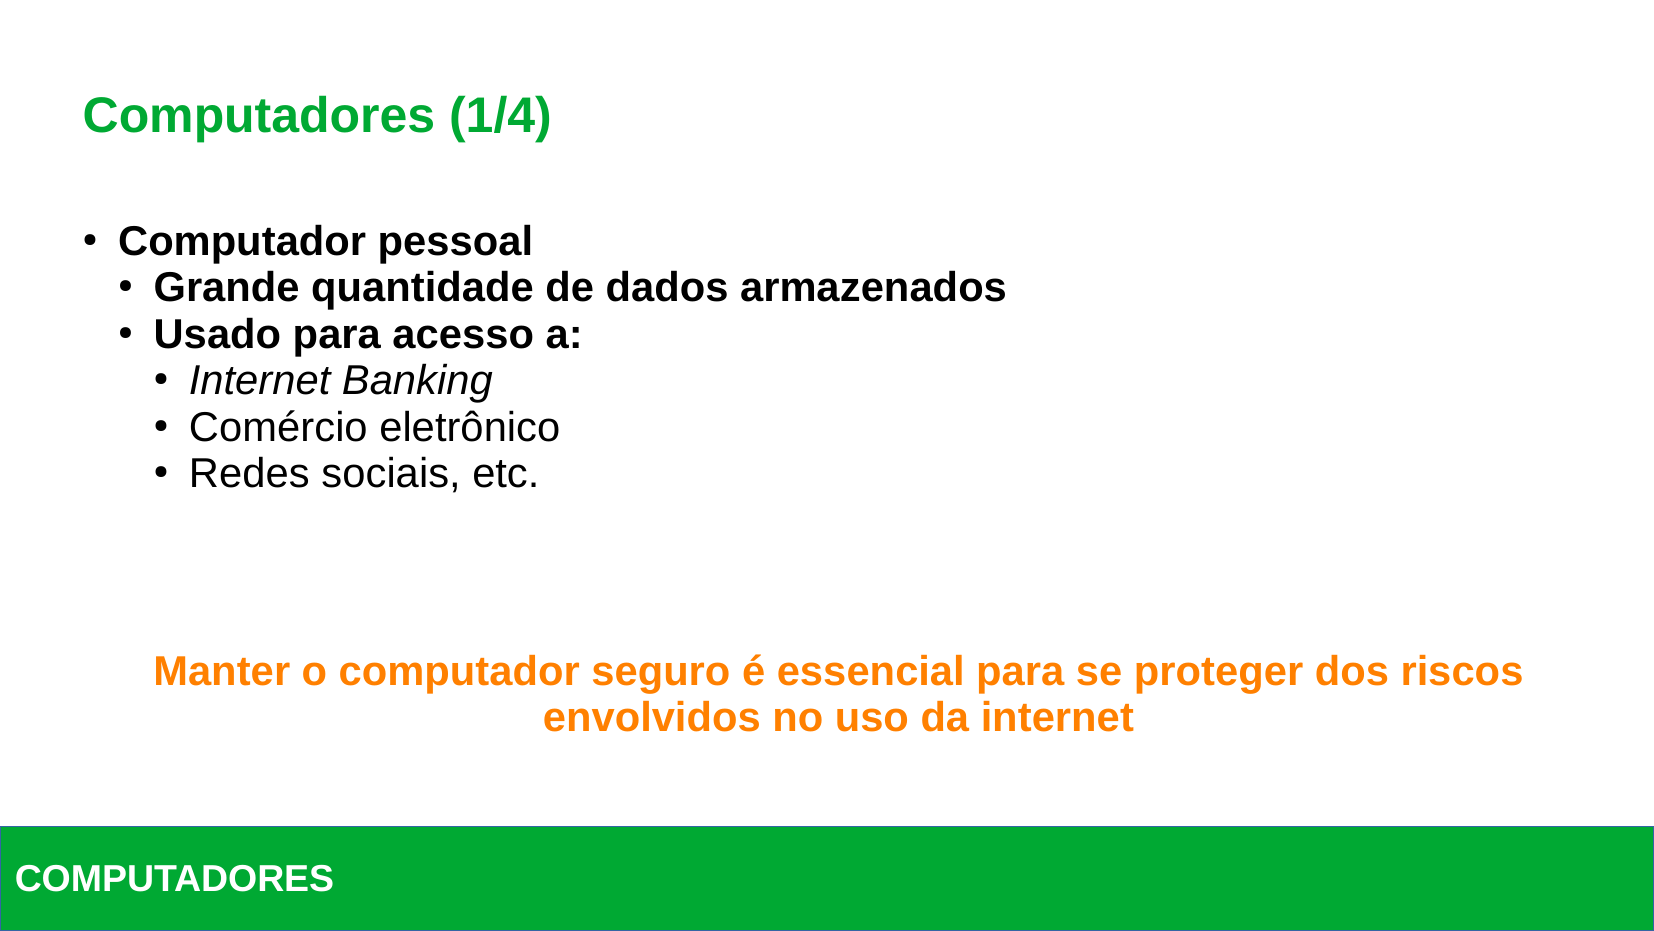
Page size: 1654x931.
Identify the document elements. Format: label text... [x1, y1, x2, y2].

text_box COMPUTADORES [0, 826, 1654, 931]
subtitle Computador pessoal Grande quantidade de dados armazenados Usado para acesso a: Internet Banking Comércio eletrônico Redes sociais, etc. [82, 217, 1571, 502]
title Computadores (1/4) [82, 37, 1571, 193]
text_box Manter o computador seguro é essencial para se proteger dos riscos envolvidos no uso da internet [76, 590, 1565, 798]
